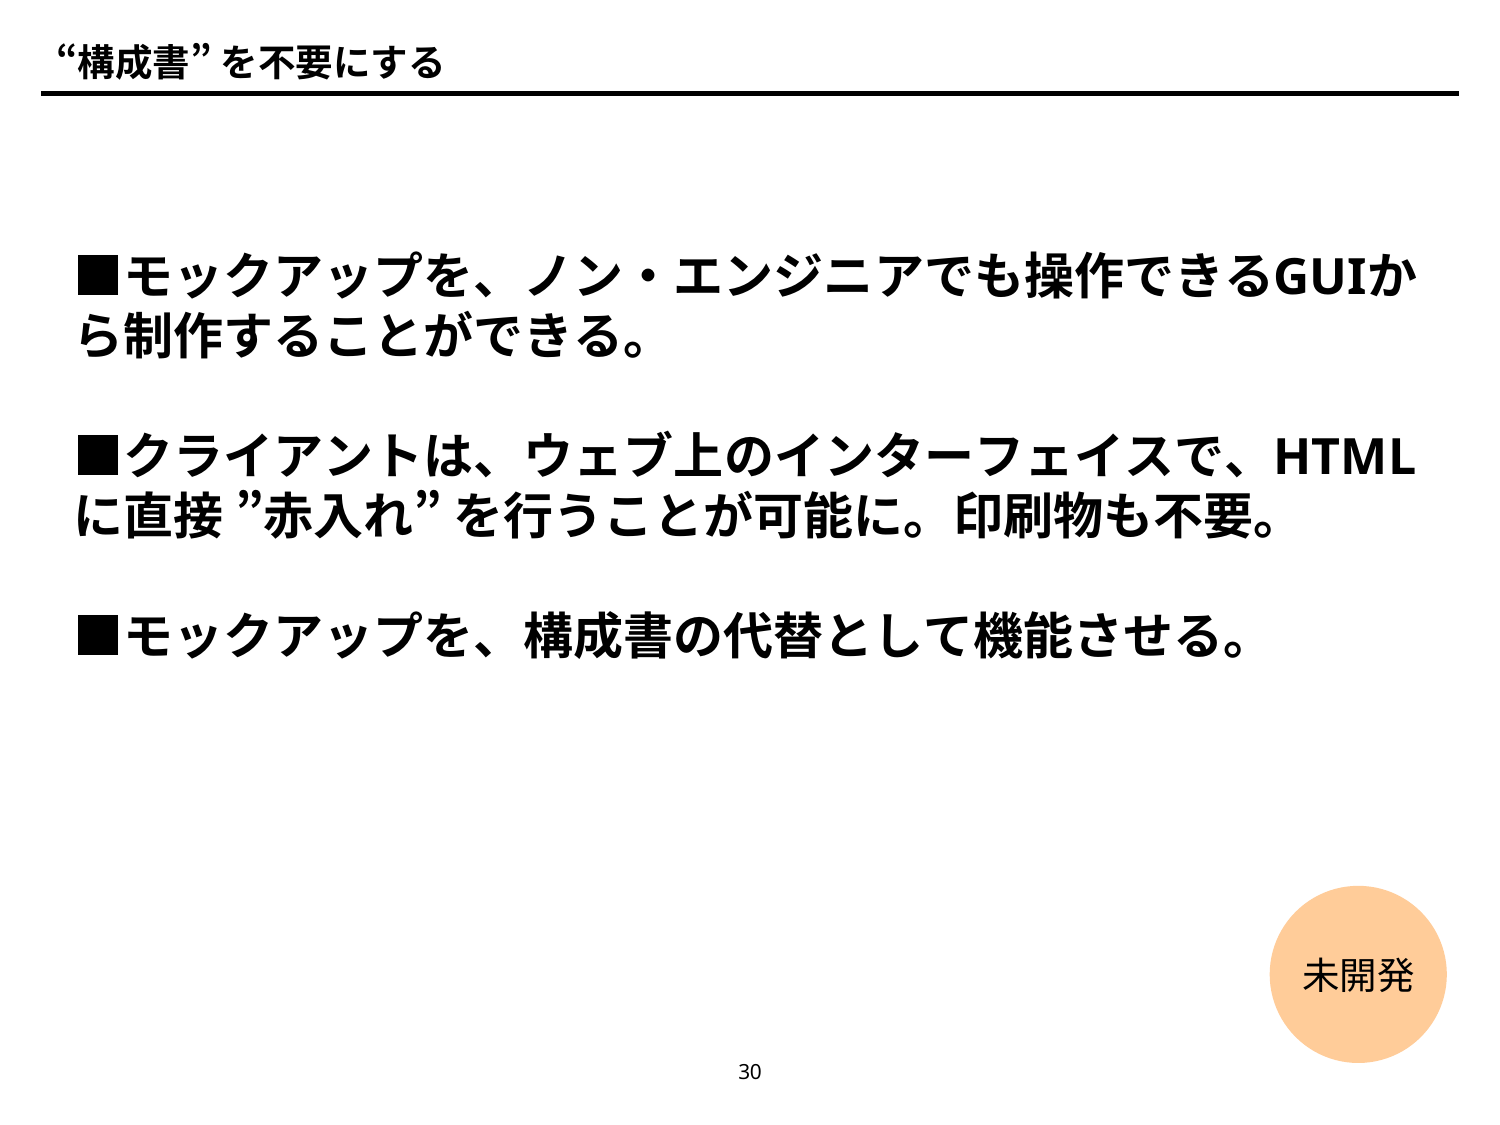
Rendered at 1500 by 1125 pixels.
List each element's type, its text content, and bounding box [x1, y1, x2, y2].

text_box ■モックアップを、ノン・エンジニアでも操作できるGUIから制作することができる。 ■クライアントは、ウェブ上のインターフェイスで、HTMLに直接 ”赤入れ” を行うことが可能に。印刷物も不要。 ■モックアップを、構成書の代替として機能させる。 [59, 237, 1447, 673]
text_box 未開発 [1269, 885, 1447, 1063]
title “構成書” を不要にする [41, 33, 1459, 87]
